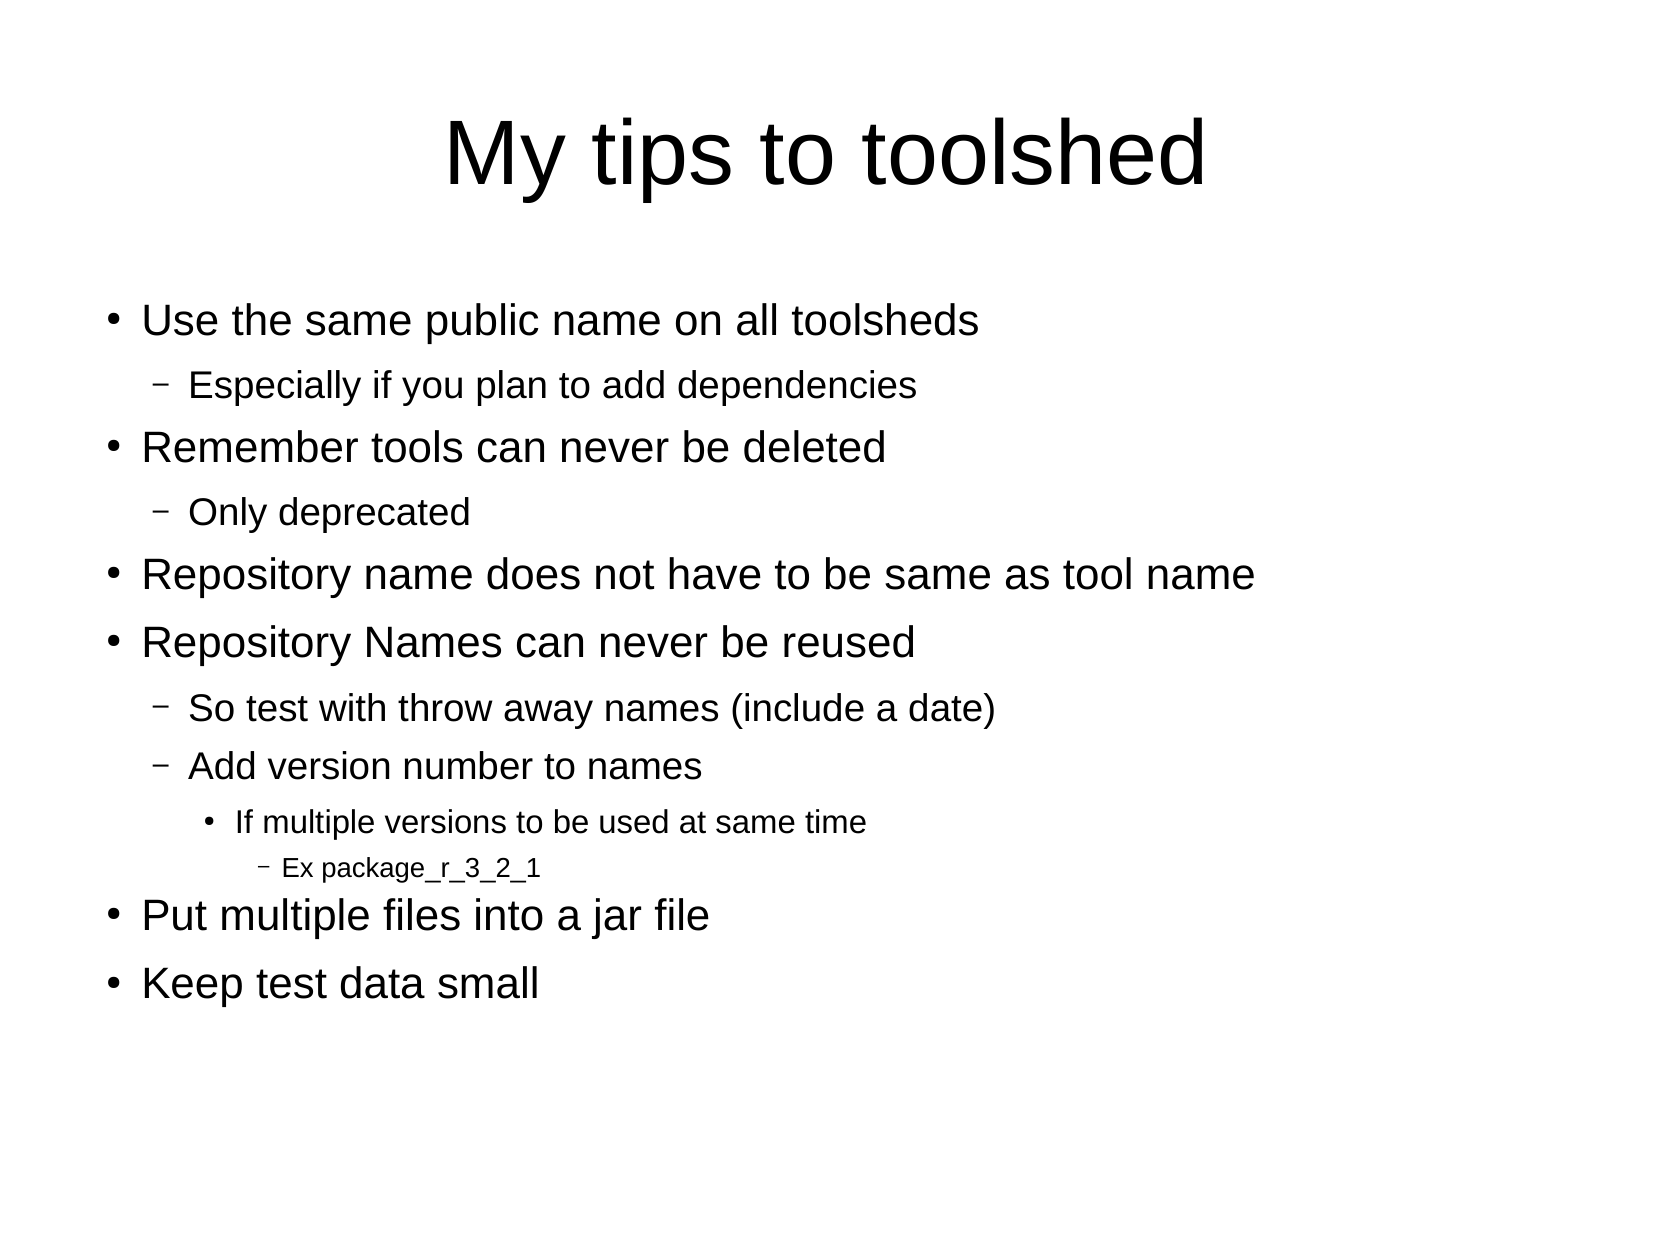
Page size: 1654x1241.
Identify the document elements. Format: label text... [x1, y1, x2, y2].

list Use the same public name on all toolsheds Especially if you plan to add dependencies Remember tools can never be deleted Only deprecated Repository name does not have to be same as tool name Repository Names can never be reused So test with throw away names (include a date) Add version number to names If multiple versions to be used at same time Ex package_r_3_2_1 Put multiple files into a jar file Keep test data small [94, 295, 1583, 1015]
title My tips to toolshed [82, 49, 1571, 257]
